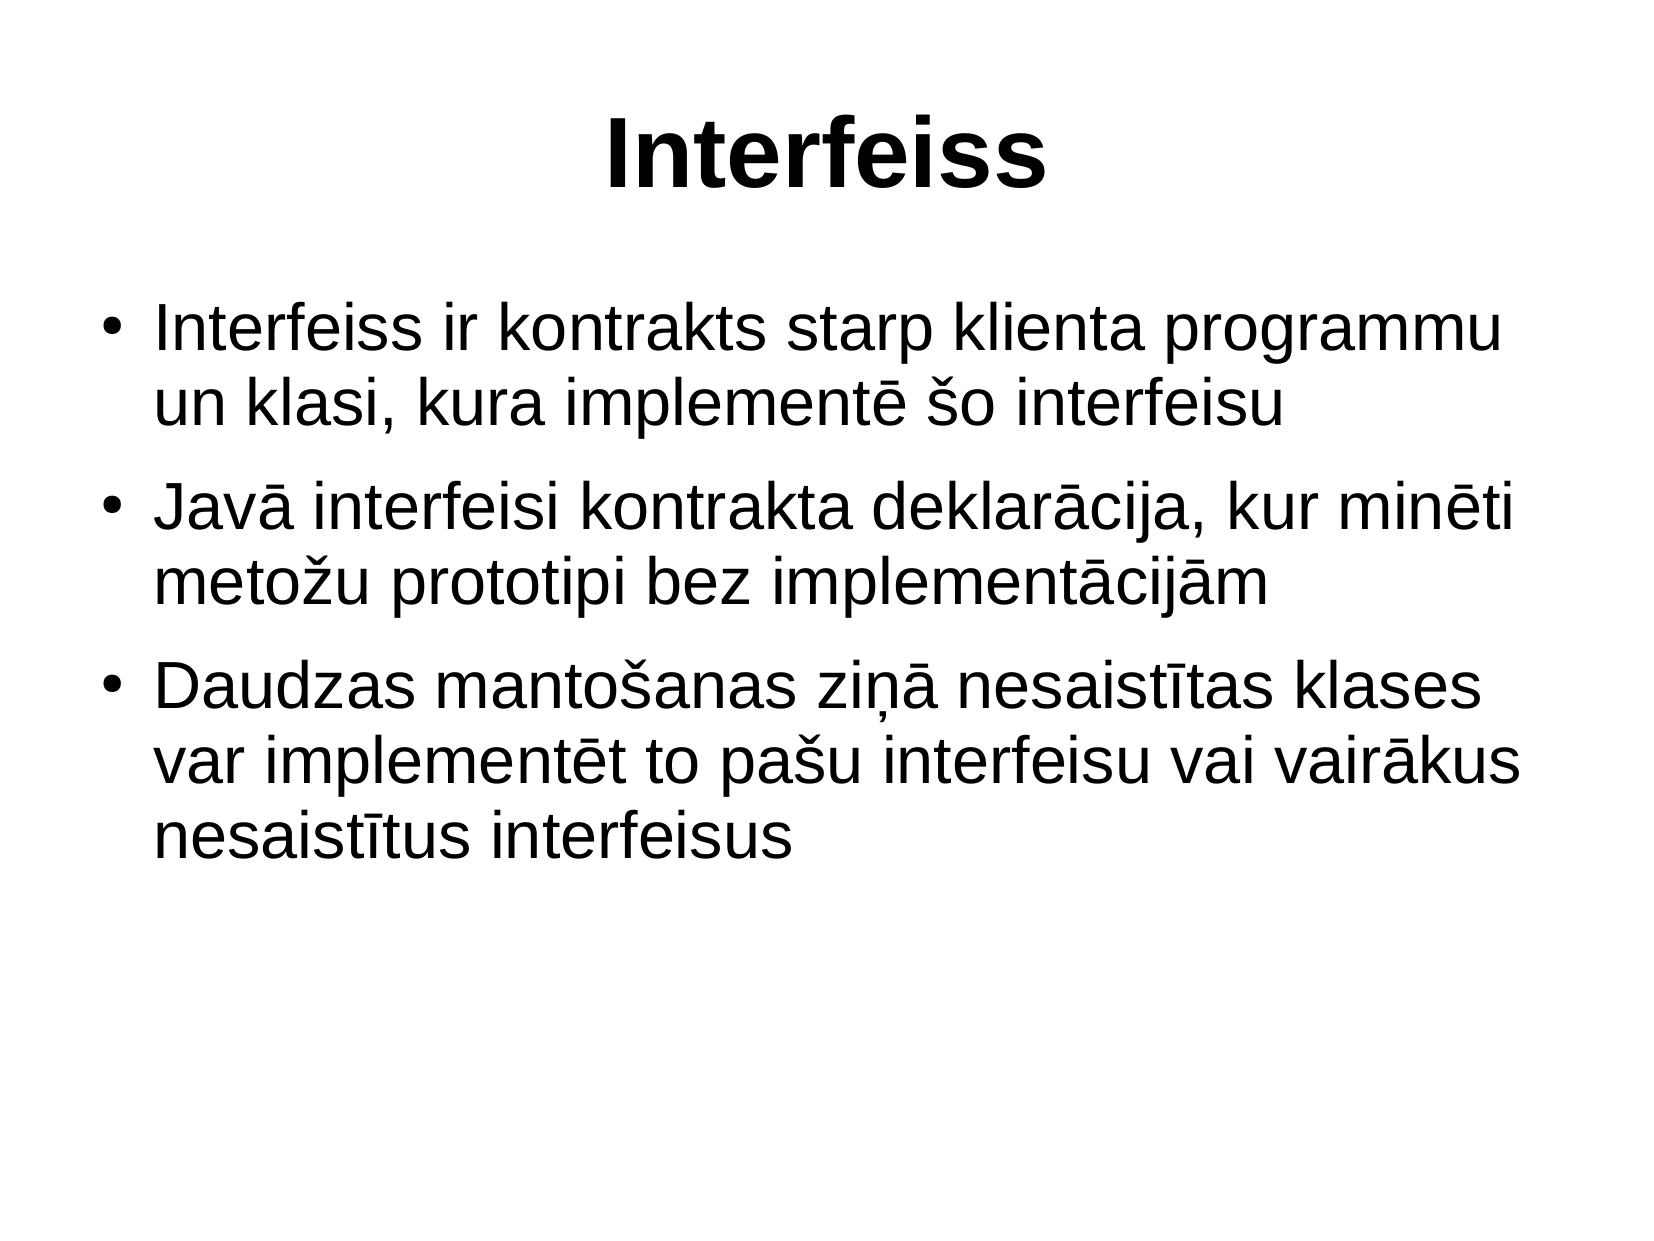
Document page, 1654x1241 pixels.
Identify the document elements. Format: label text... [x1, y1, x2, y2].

title Interfeiss [82, 49, 1571, 257]
list Interfeiss ir kontrakts starp klienta programmu un klasi, kura implementē šo interfeisu Javā interfeisi kontrakta deklarācija, kur minēti metožu prototipi bez implementācijām Daudzas mantošanas ziņā nesaistītas klases var implementēt to pašu interfeisu vai vairākus nesaistītus interfeisus [82, 290, 1538, 1010]
